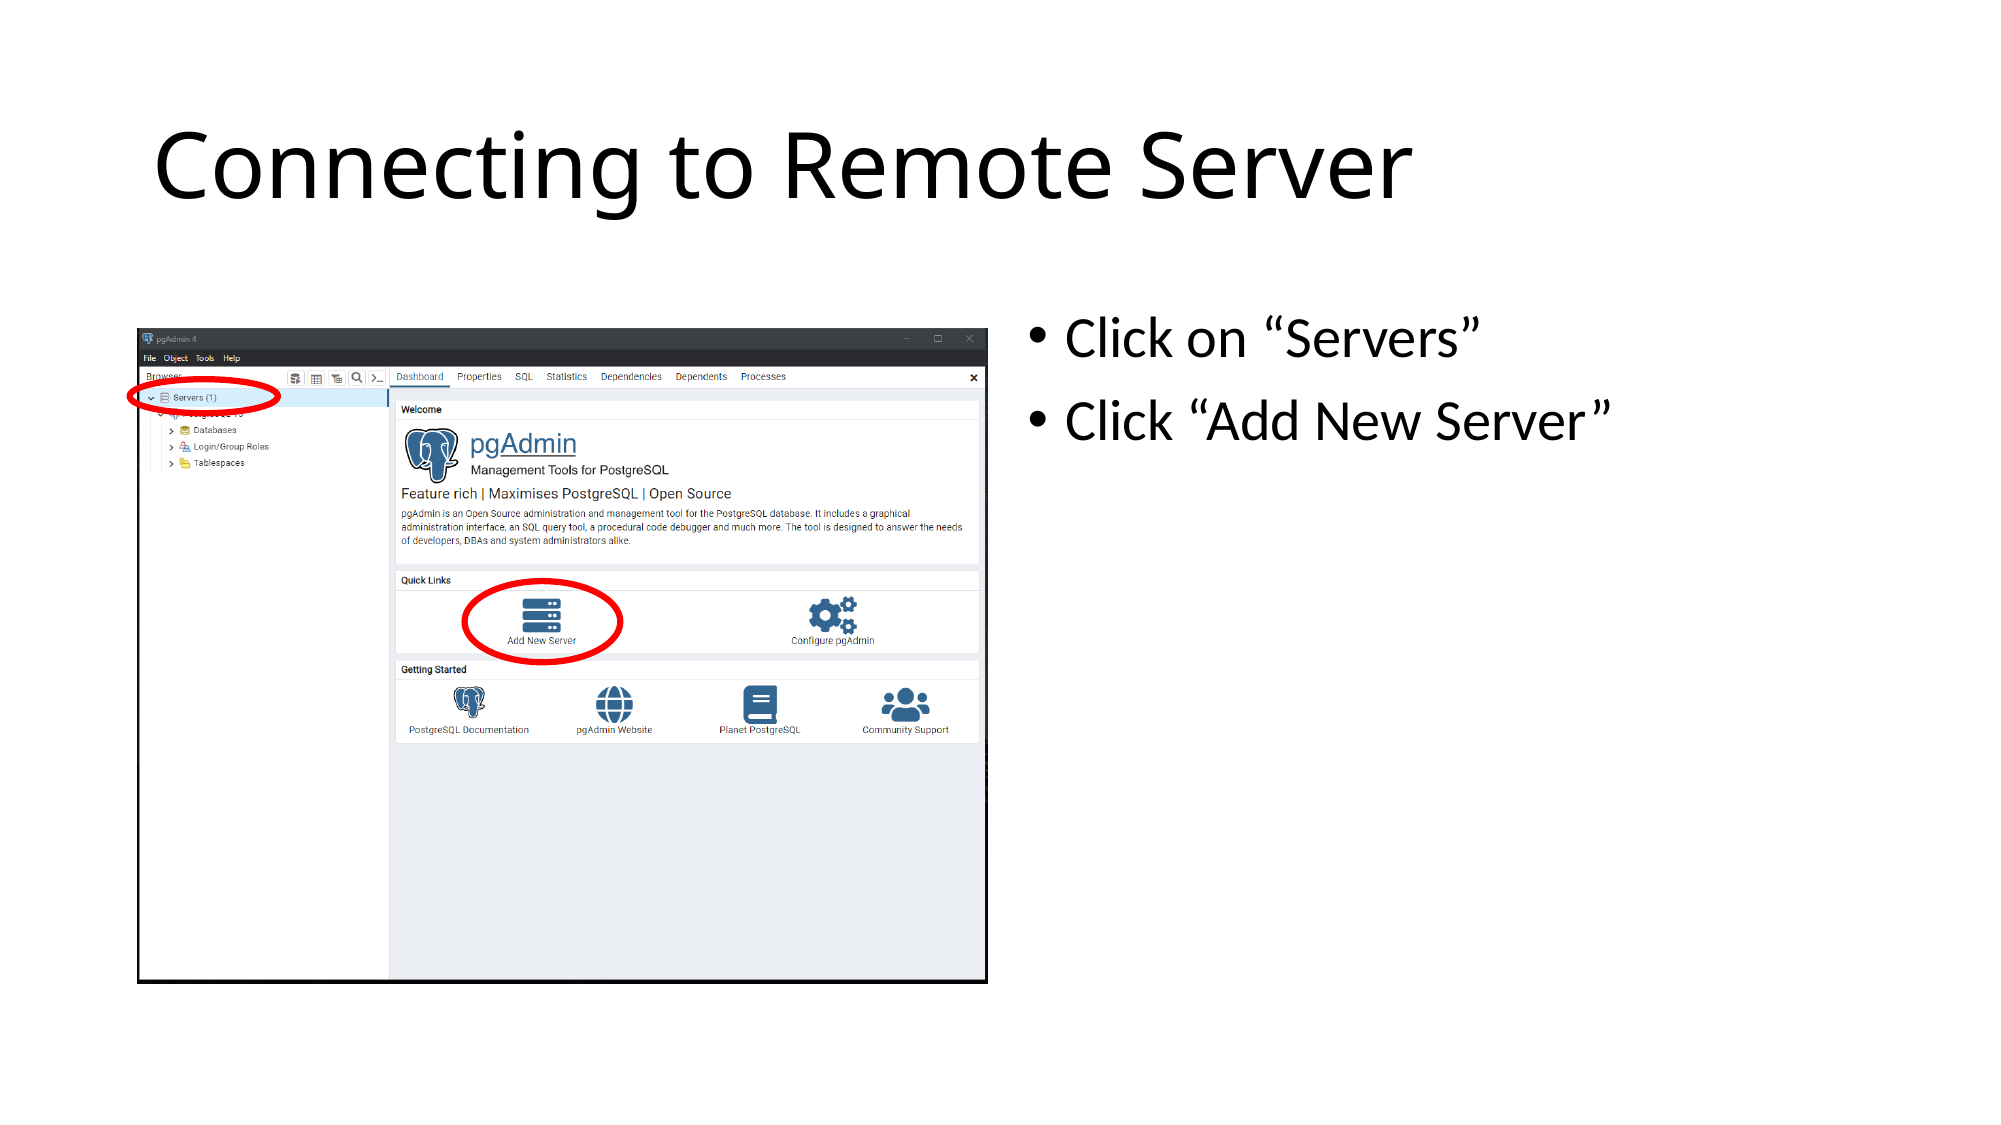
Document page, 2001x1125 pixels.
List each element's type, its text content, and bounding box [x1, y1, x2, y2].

picture [137, 328, 988, 984]
title Connecting to Remote Server [137, 59, 1863, 278]
list Click on “Servers” Click “Add New Server” [1012, 299, 1863, 1014]
picture [137, 383, 274, 410]
